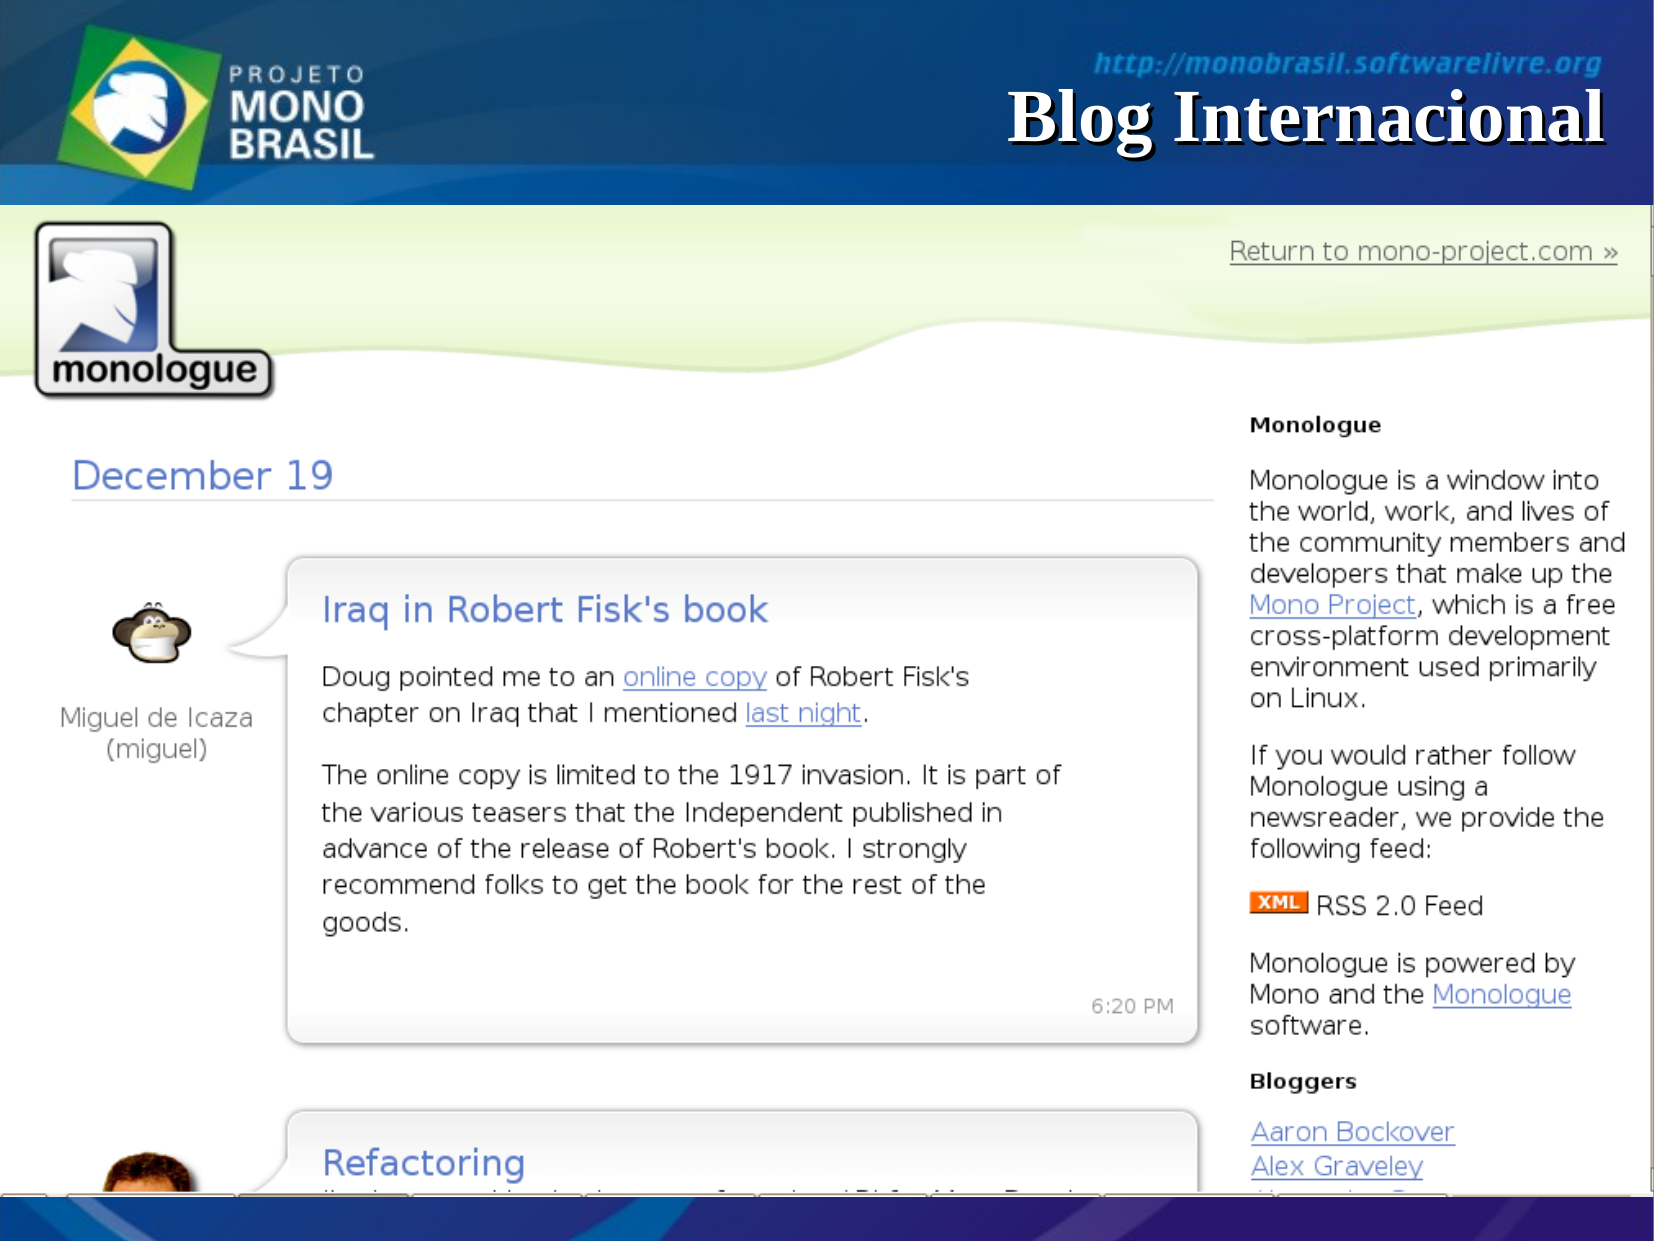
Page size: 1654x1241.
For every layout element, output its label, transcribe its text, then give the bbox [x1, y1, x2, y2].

picture [0, 0, 1654, 1241]
title Blog Internacional [222, 43, 1606, 191]
